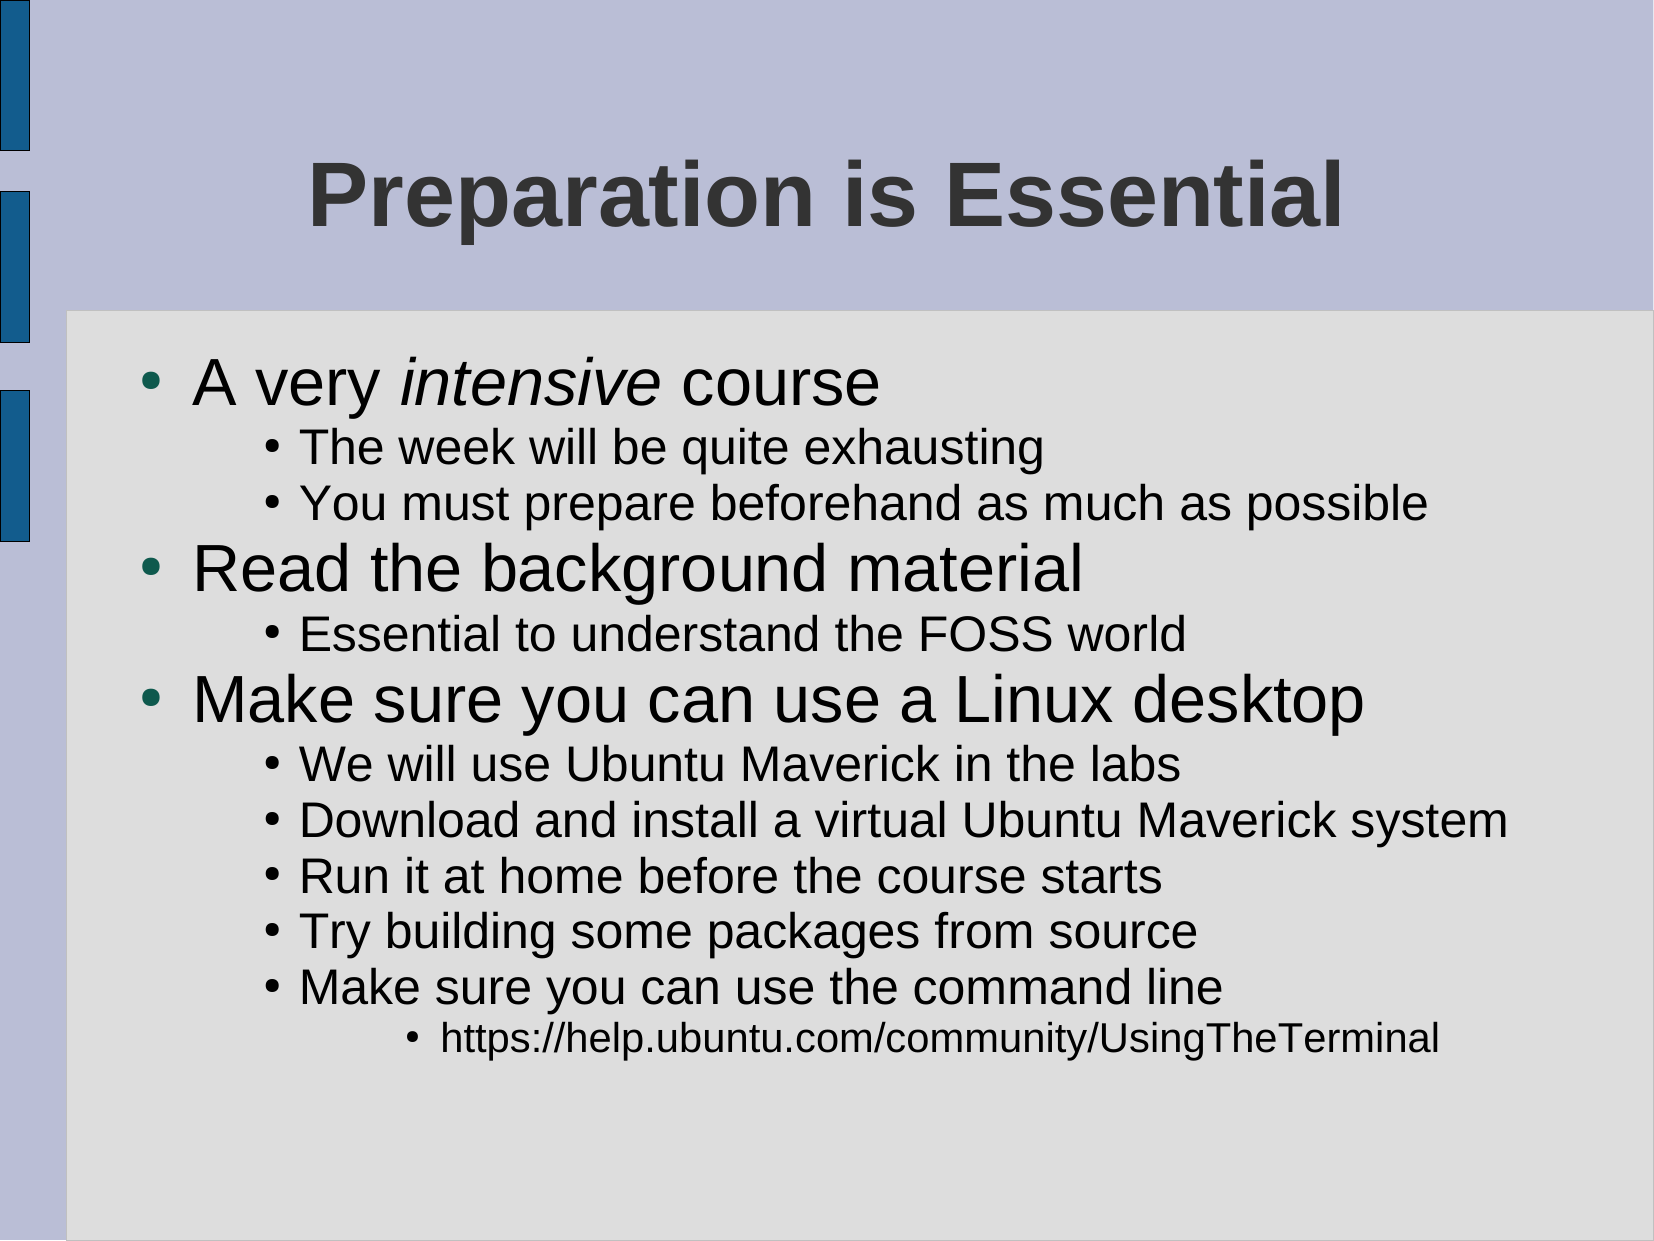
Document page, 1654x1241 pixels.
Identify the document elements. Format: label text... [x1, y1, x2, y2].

title Preparation is Essential [121, 98, 1534, 291]
list A very intensive course The week will be quite exhausting You must prepare beforehand as much as possible Read the background material Essential to understand the FOSS world Make sure you can use a Linux desktop We will use Ubuntu Maverick in the labs Download and install a virtual Ubuntu Maverick system Run it at home before the course starts Try building some packages from source Make sure you can use the command line https://help.ubuntu.com/community/UsingTheTerminal [121, 344, 1534, 1149]
